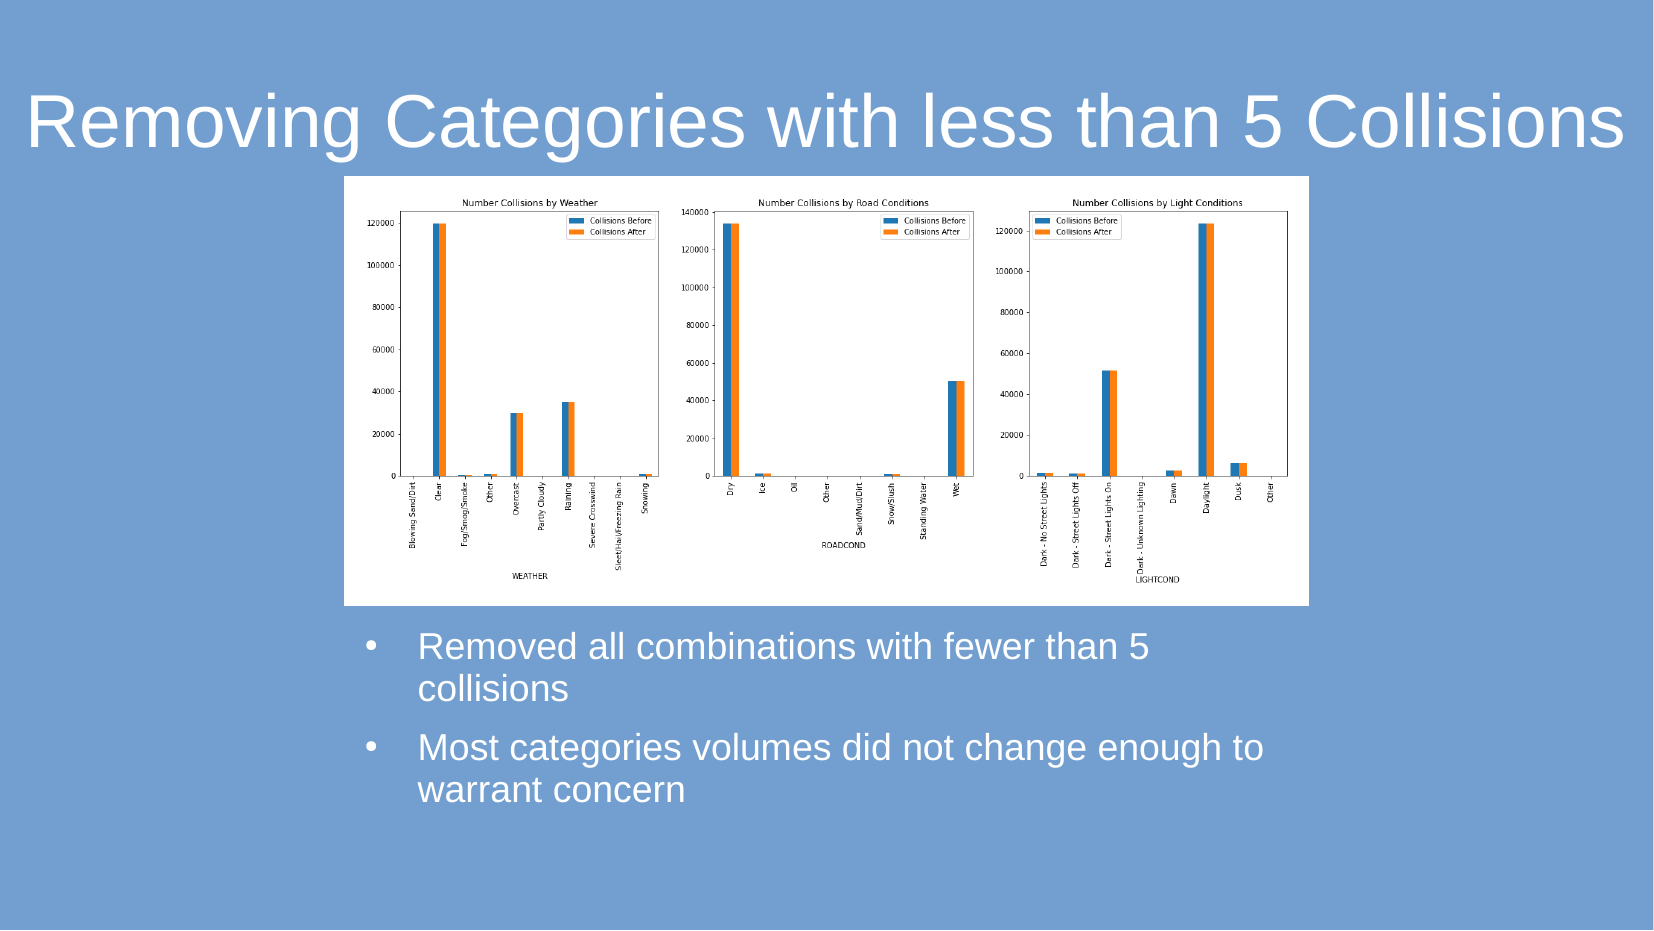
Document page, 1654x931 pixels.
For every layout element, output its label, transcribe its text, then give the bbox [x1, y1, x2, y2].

list Removed all combinations with fewer than 5 collisions Most categories volumes did not change enough to warrant concern [346, 625, 1307, 842]
title Removing Categories with less than 5 Collisions [7, 15, 1646, 228]
picture [344, 176, 1309, 606]
